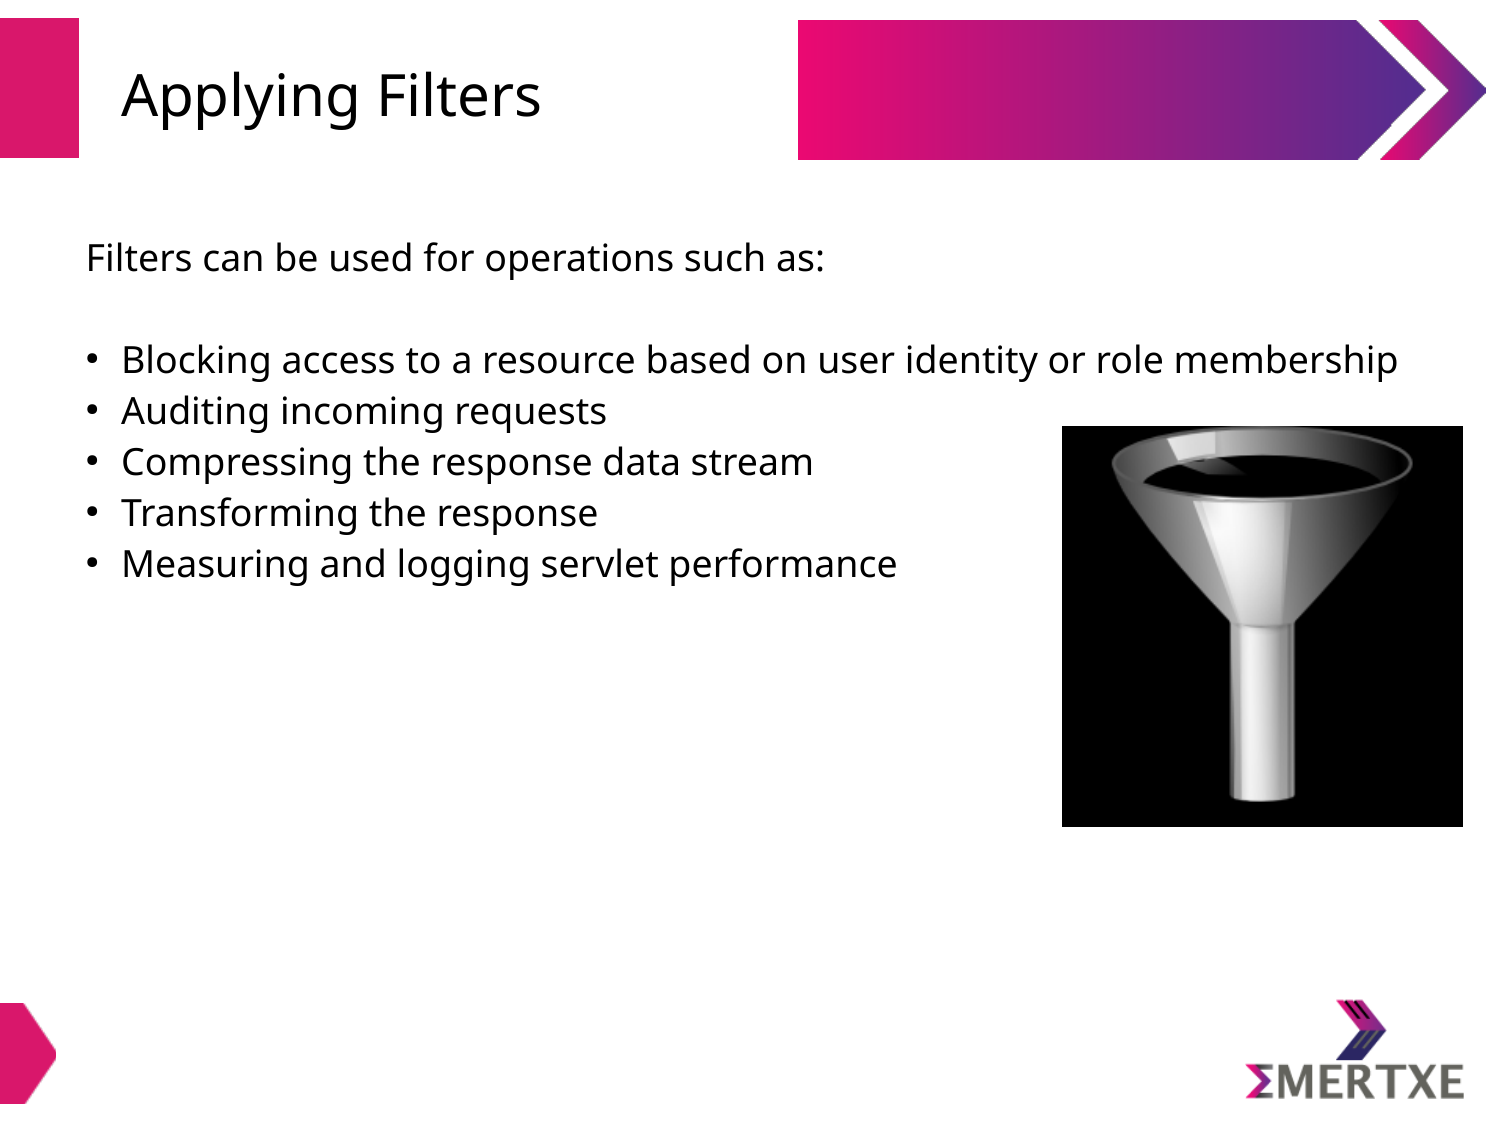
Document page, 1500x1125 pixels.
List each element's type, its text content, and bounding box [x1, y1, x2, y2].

text_box Applying Filters [106, 47, 721, 131]
picture [1062, 426, 1463, 827]
picture [798, 20, 1486, 160]
picture [1245, 996, 1465, 1099]
text_box Filters can be used for operations such as: Blocking access to a resource based on user identity or role membership Auditing incoming requests Compressing the response data stream Transforming the response Measuring and logging servlet performance [70, 224, 1441, 592]
